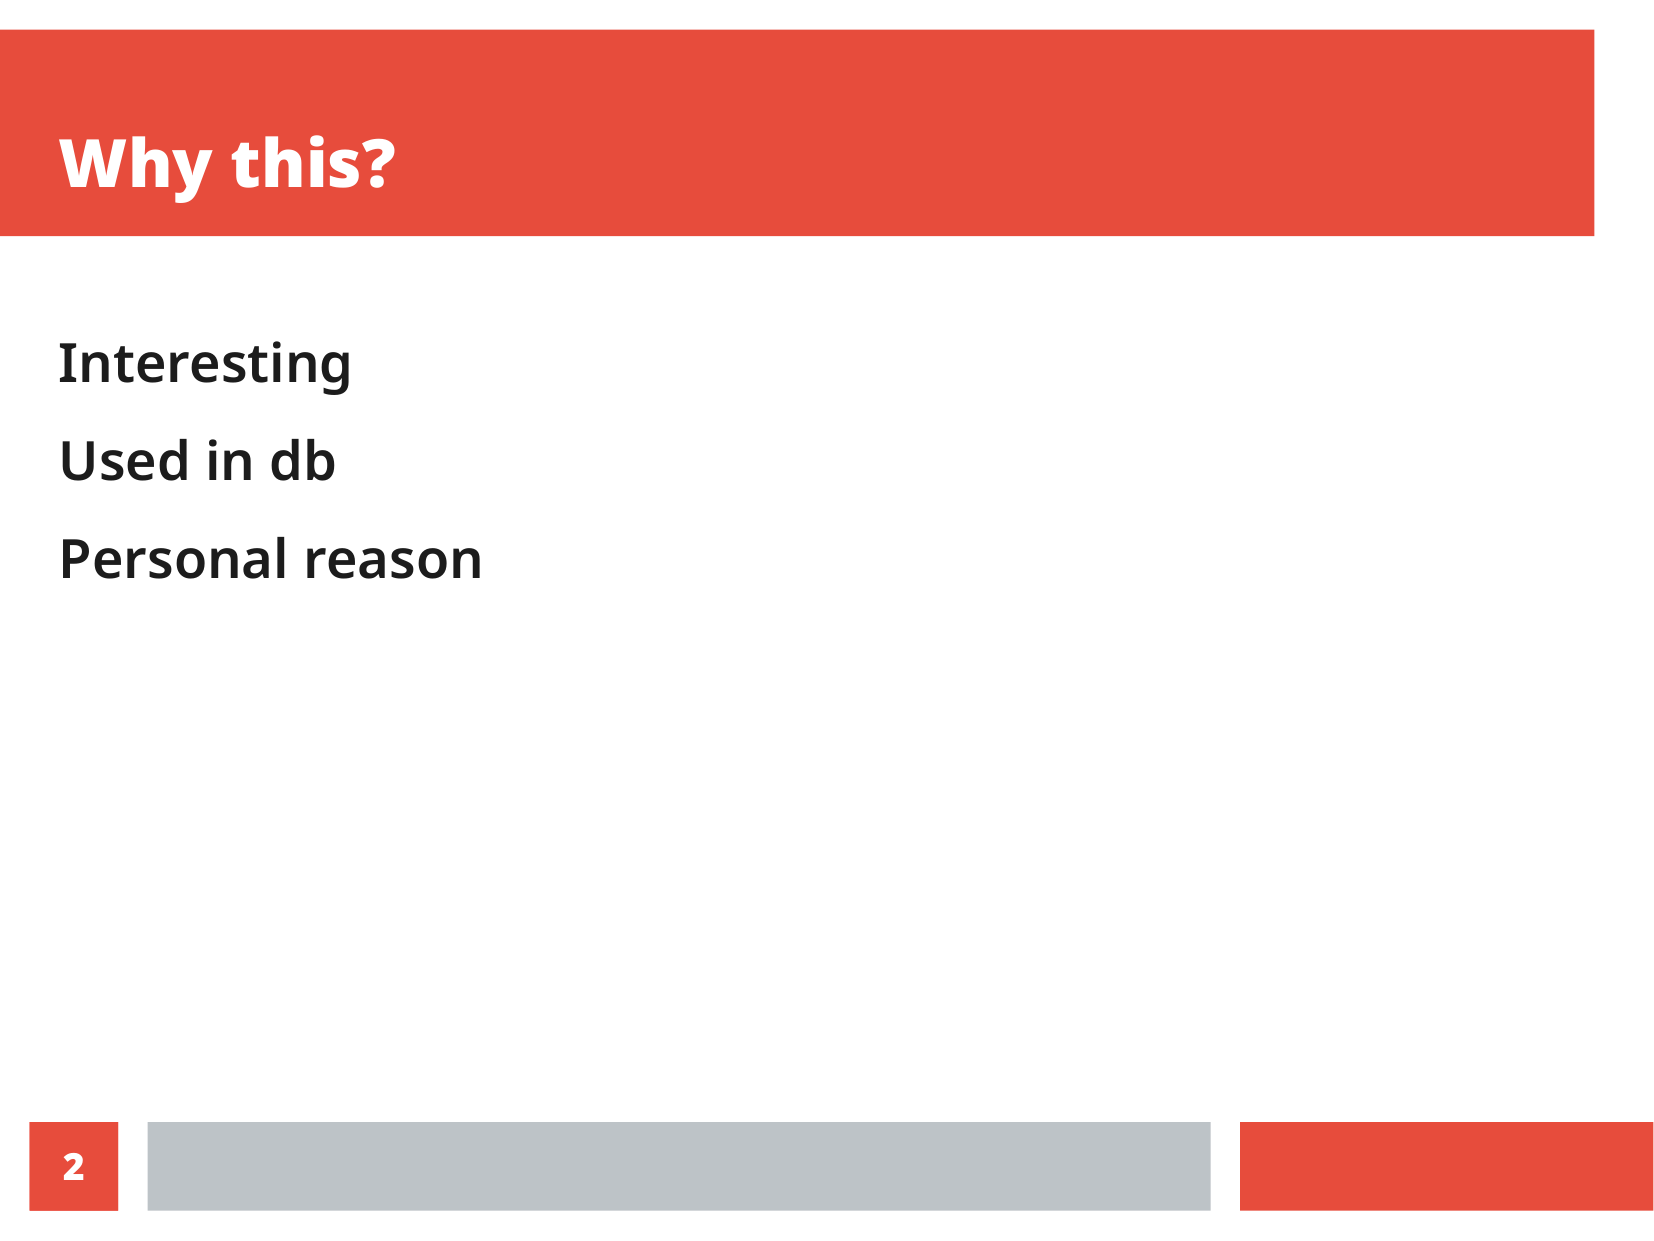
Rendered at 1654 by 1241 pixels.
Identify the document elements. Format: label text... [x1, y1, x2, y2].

list Interesting Used in db Personal reason [59, 324, 1565, 1093]
title Why this? [59, 59, 1595, 207]
